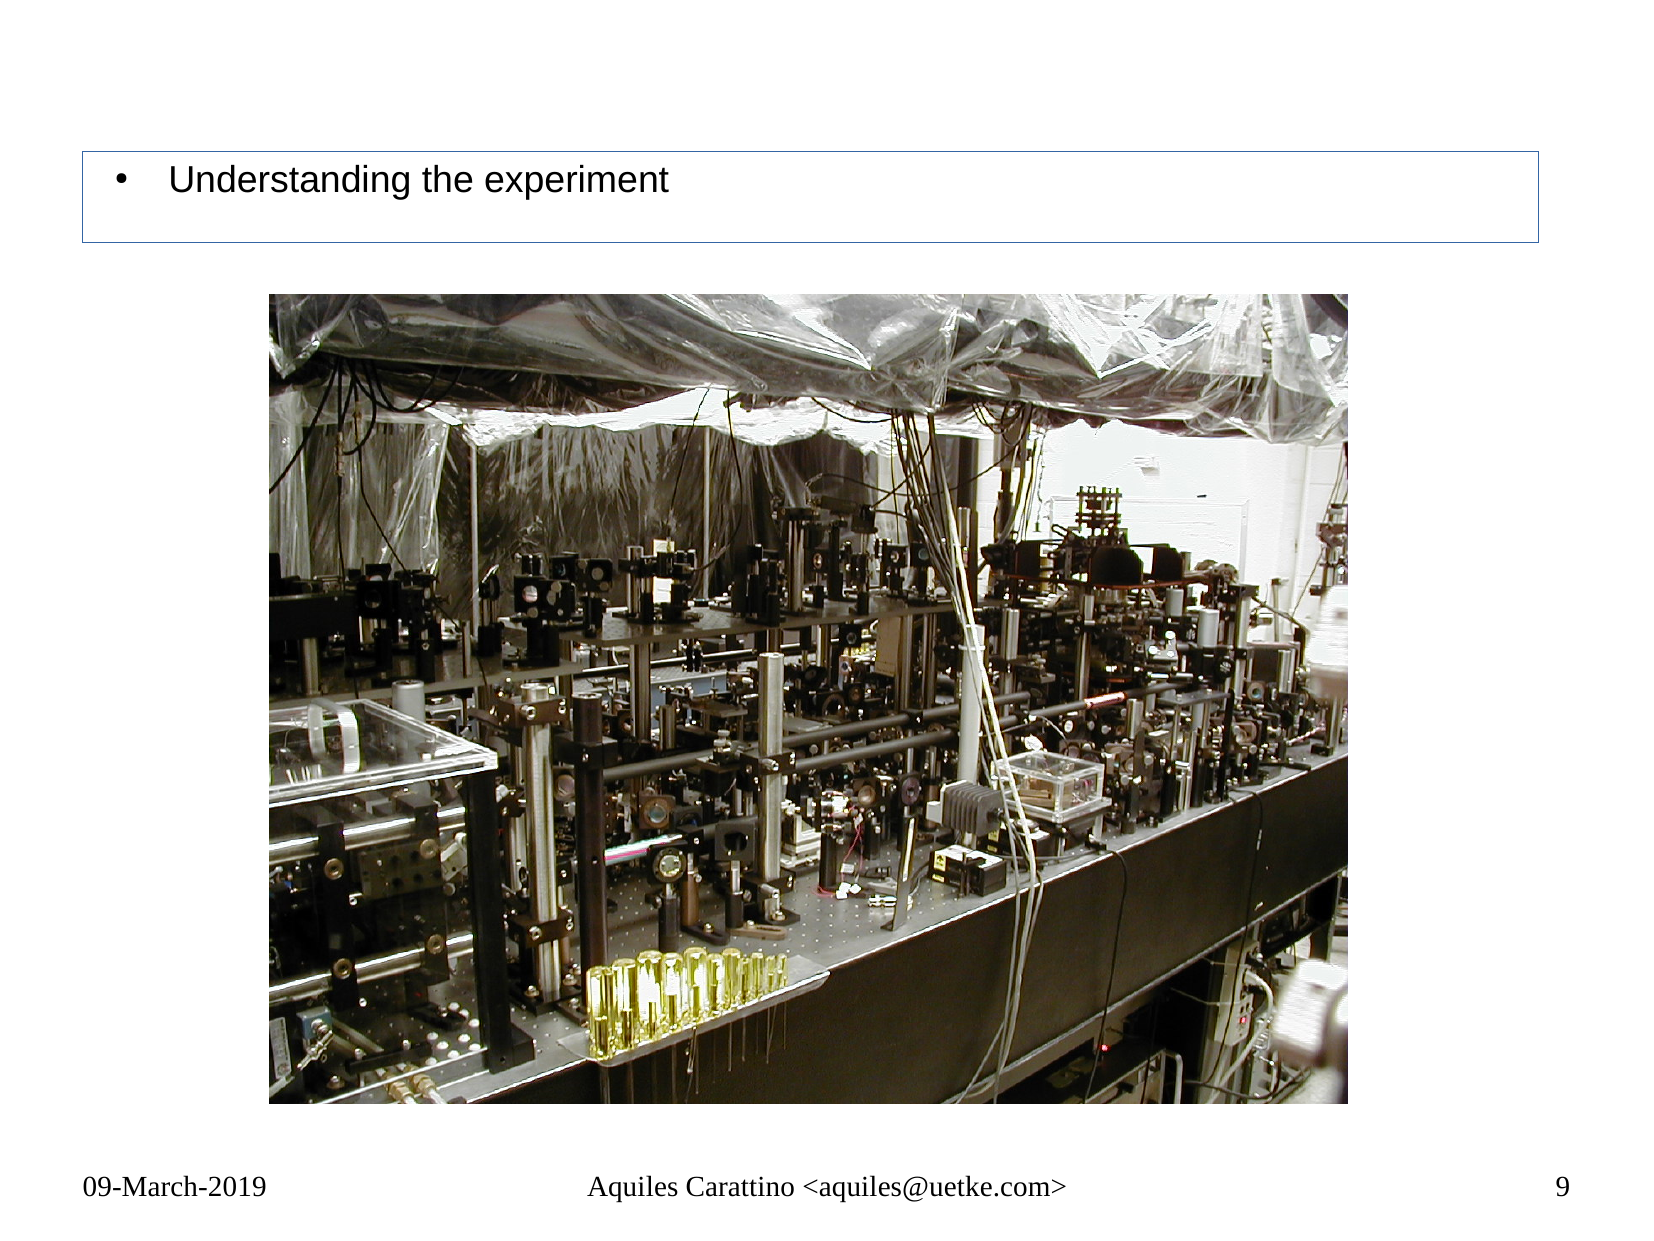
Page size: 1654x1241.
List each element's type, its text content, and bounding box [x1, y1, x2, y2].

picture [269, 294, 1348, 1104]
text_box Understanding the experiment [82, 151, 1539, 243]
